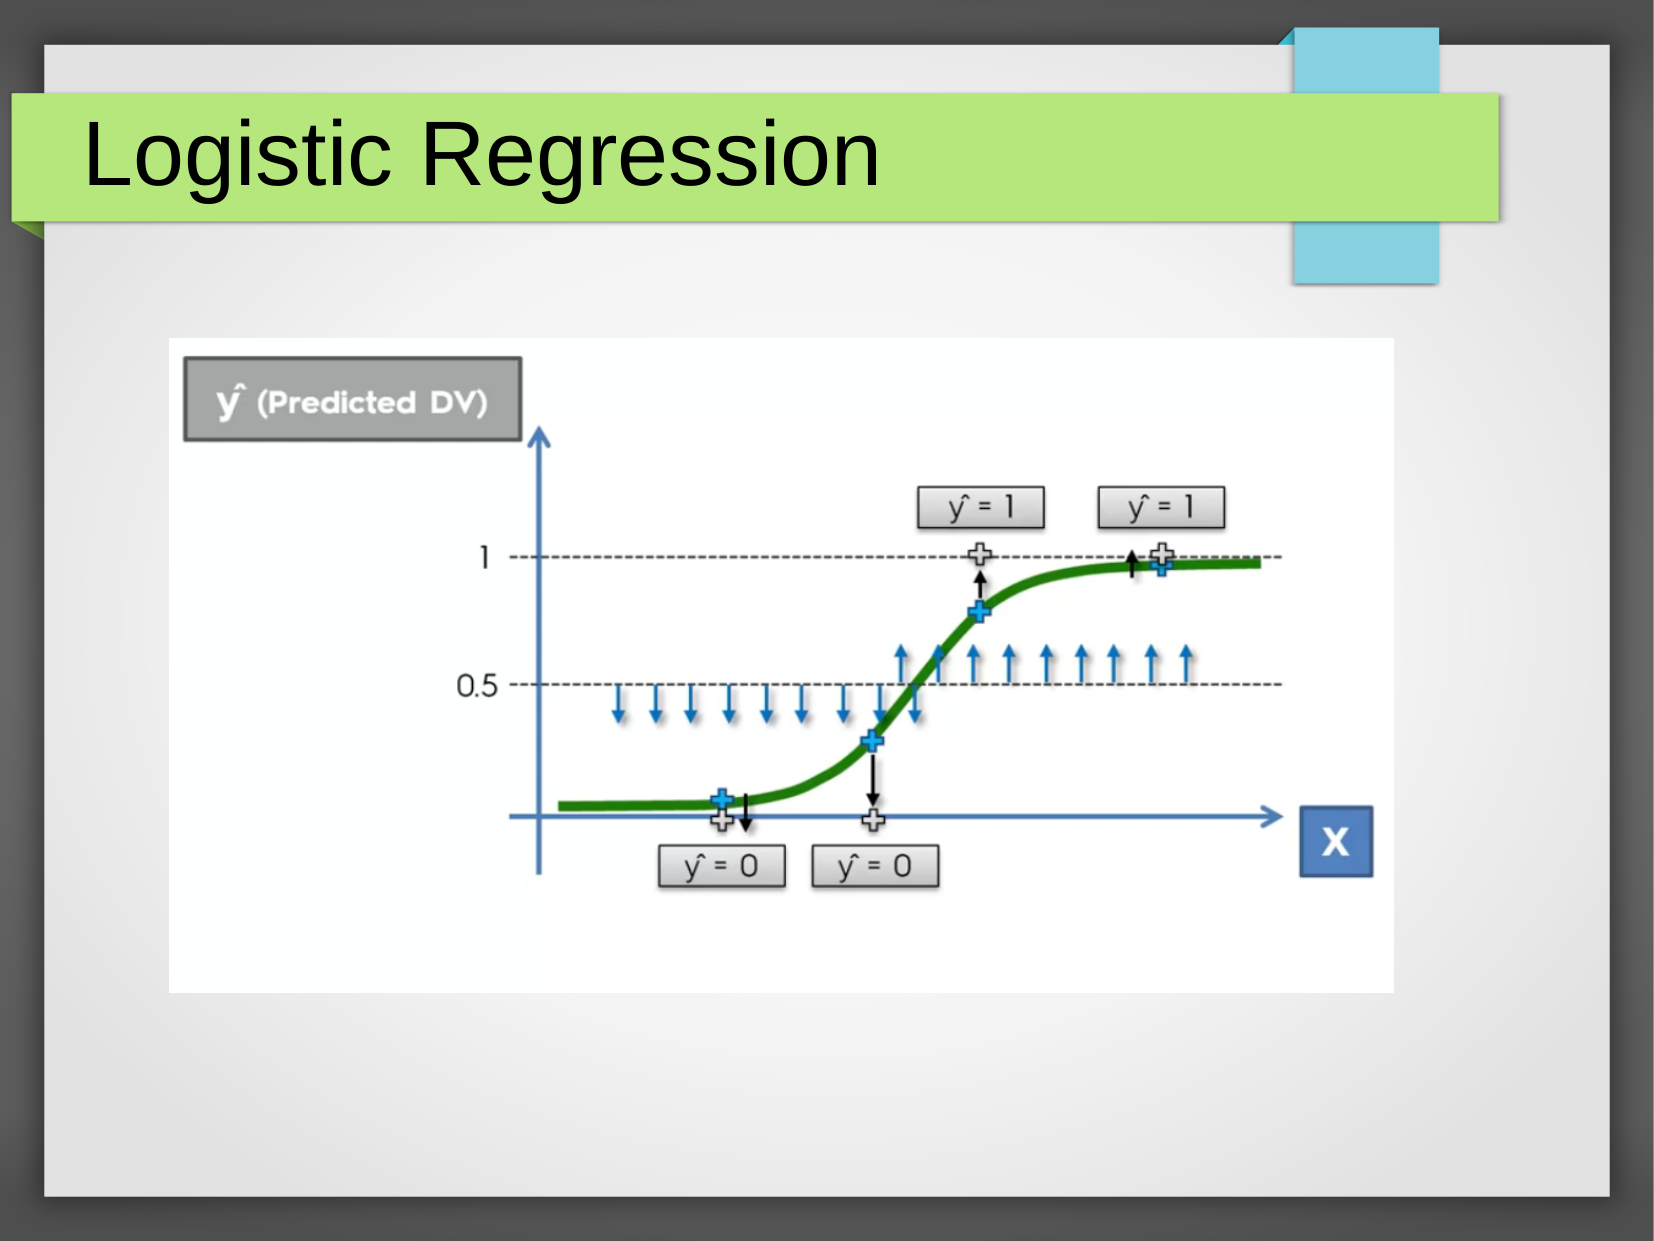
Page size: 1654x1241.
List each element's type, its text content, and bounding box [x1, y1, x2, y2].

title Logistic Regression [82, 94, 1264, 213]
picture [0, 0, 1654, 1241]
